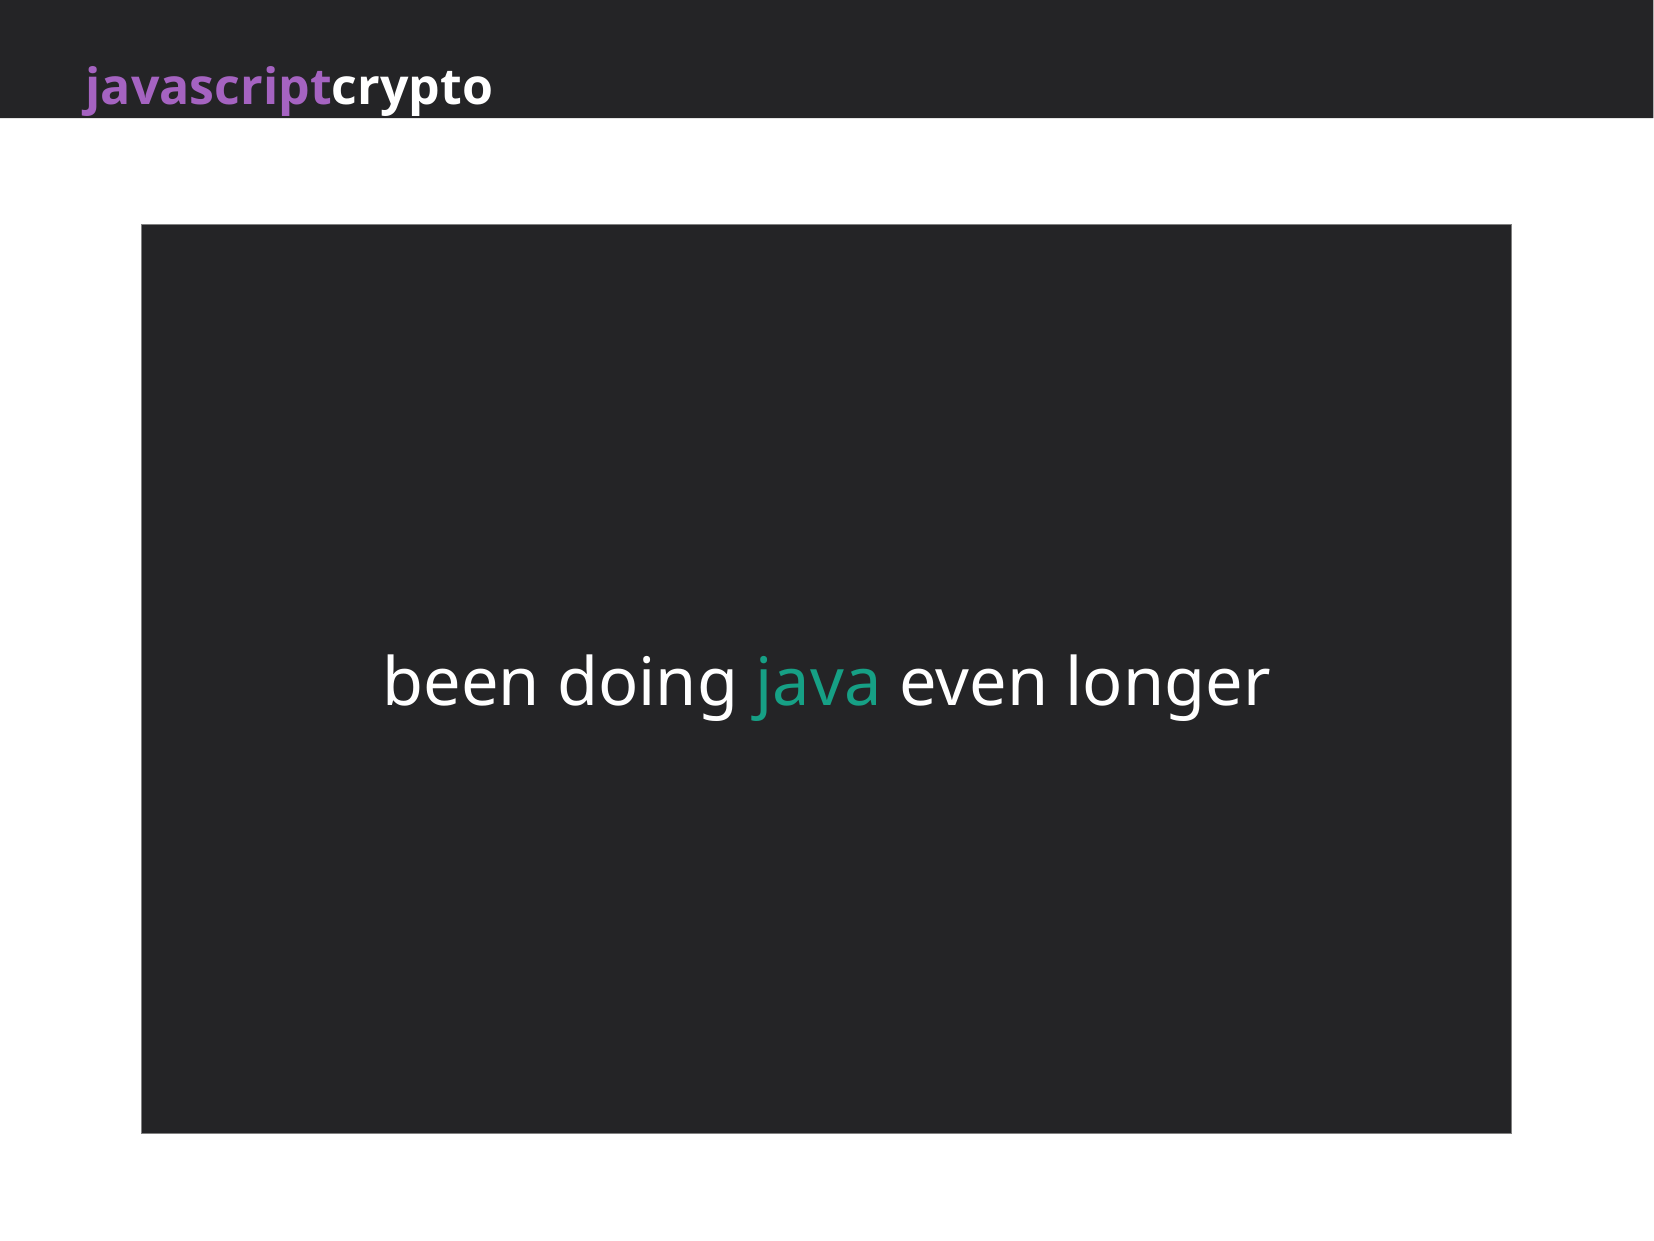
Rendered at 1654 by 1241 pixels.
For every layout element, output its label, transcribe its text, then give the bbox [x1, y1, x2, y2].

text_box [165, 531, 1441, 1087]
text_box been doing java even longer [141, 224, 1512, 1134]
text_box [0, 0, 1654, 119]
text_box javascriptcrypto [70, 43, 544, 119]
